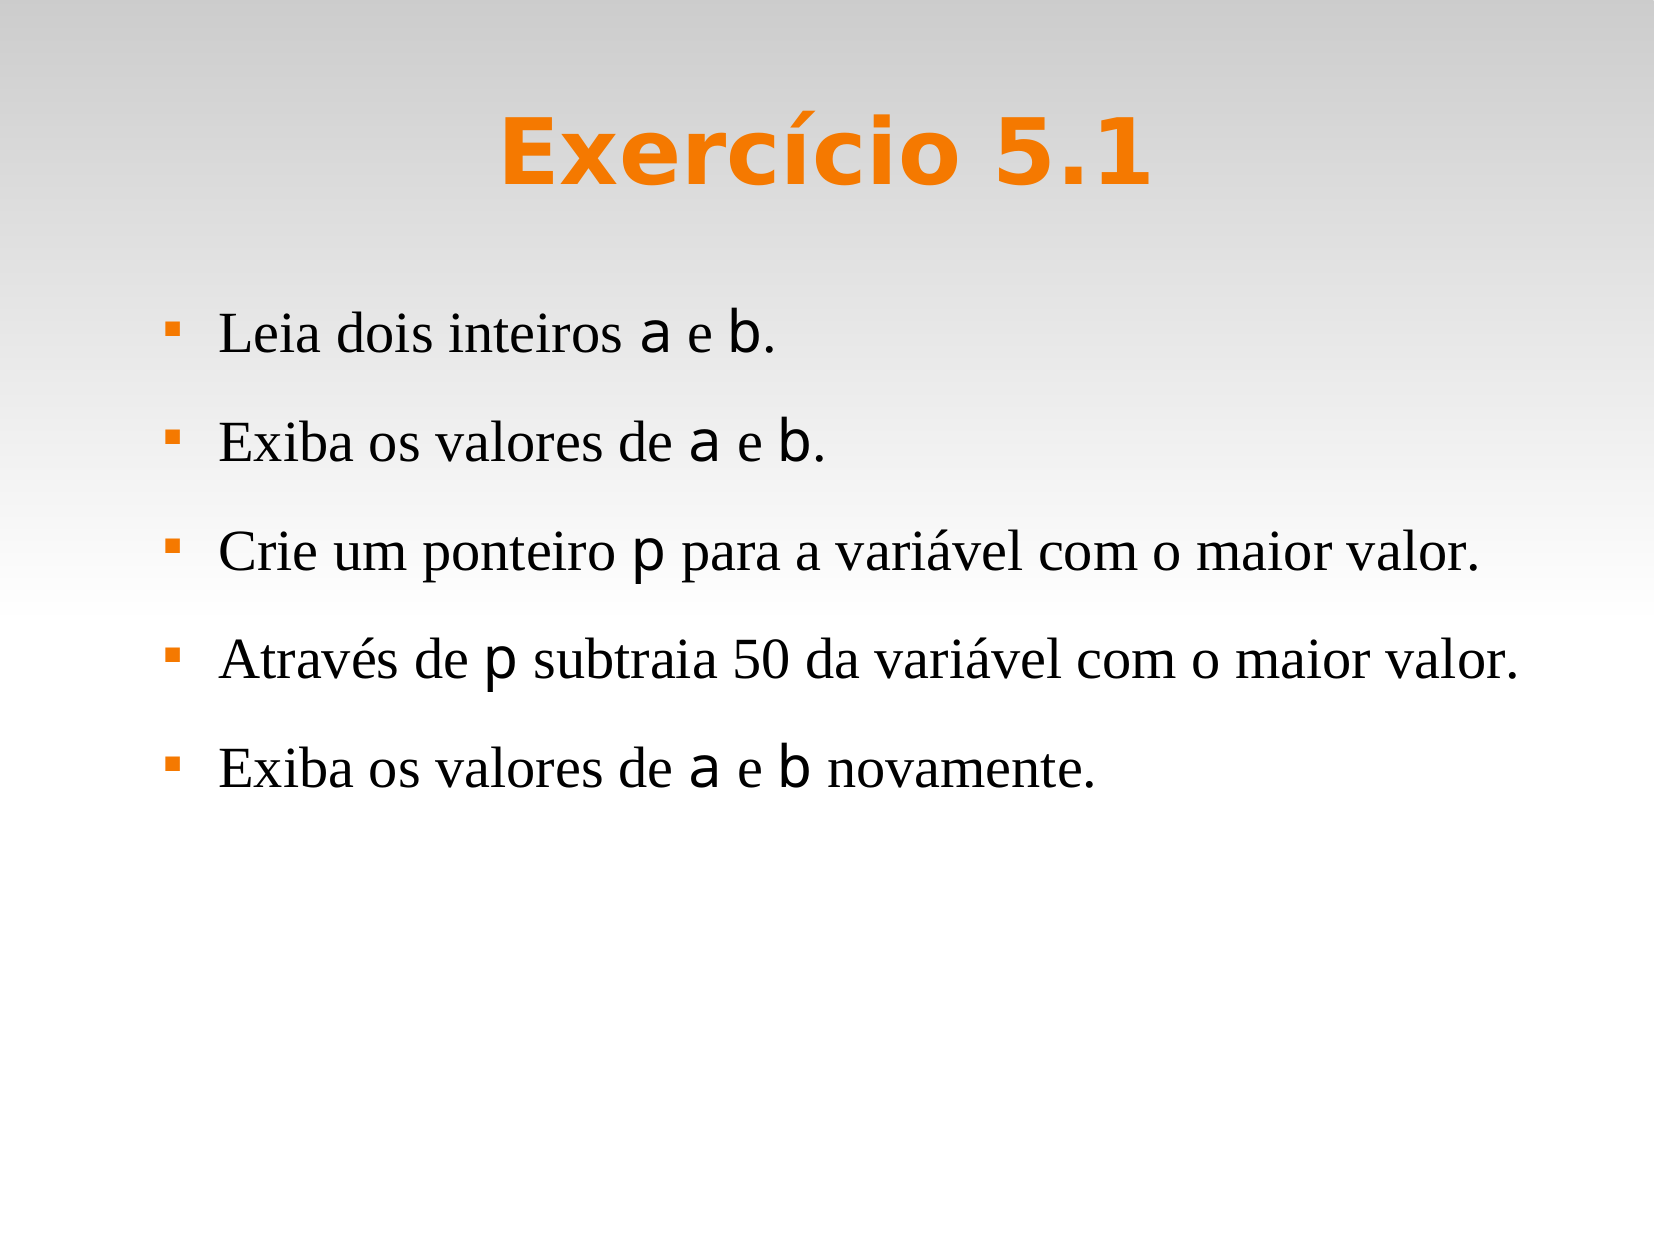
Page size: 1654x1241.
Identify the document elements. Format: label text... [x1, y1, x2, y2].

title Exercício 5.1 [82, 49, 1571, 257]
list Leia dois inteiros a e b. Exiba os valores de a e b. Crie um ponteiro p para a variável com o maior valor. Através de p subtraia 50 da variável com o maior valor. Exiba os valores de a e b novamente. [76, 290, 1565, 1175]
